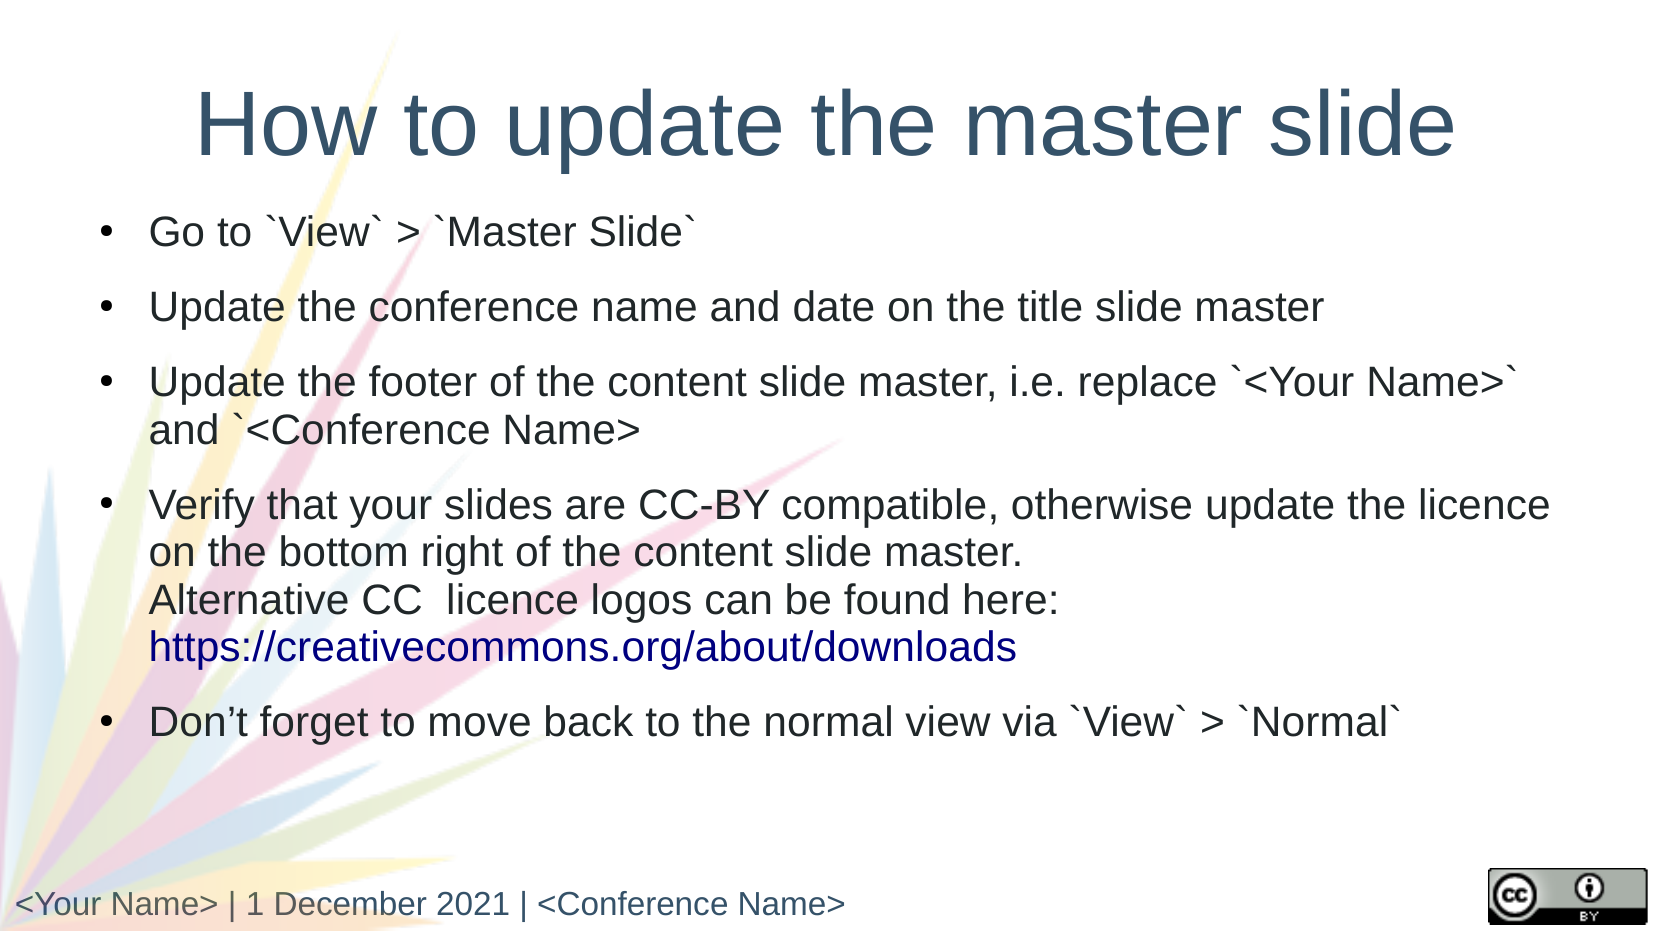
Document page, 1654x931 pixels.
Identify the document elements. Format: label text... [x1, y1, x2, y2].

list Go to `View` > `Master Slide` Update the conference name and date on the title slide master Update the footer of the content slide master, i.e. replace `<Your Name>` and `<Conference Name> Verify that your slides are CC-BY compatible, otherwise update the licence on the bottom right of the content slide master. Alternative CC licence logos can be found here: https://creativecommons.org/about/downloads Don’t forget to move back to the normal view via `View` > `Normal` [82, 208, 1571, 748]
picture [1488, 868, 1648, 925]
picture [0, 0, 886, 931]
title How to update the master slide [82, 45, 1571, 201]
